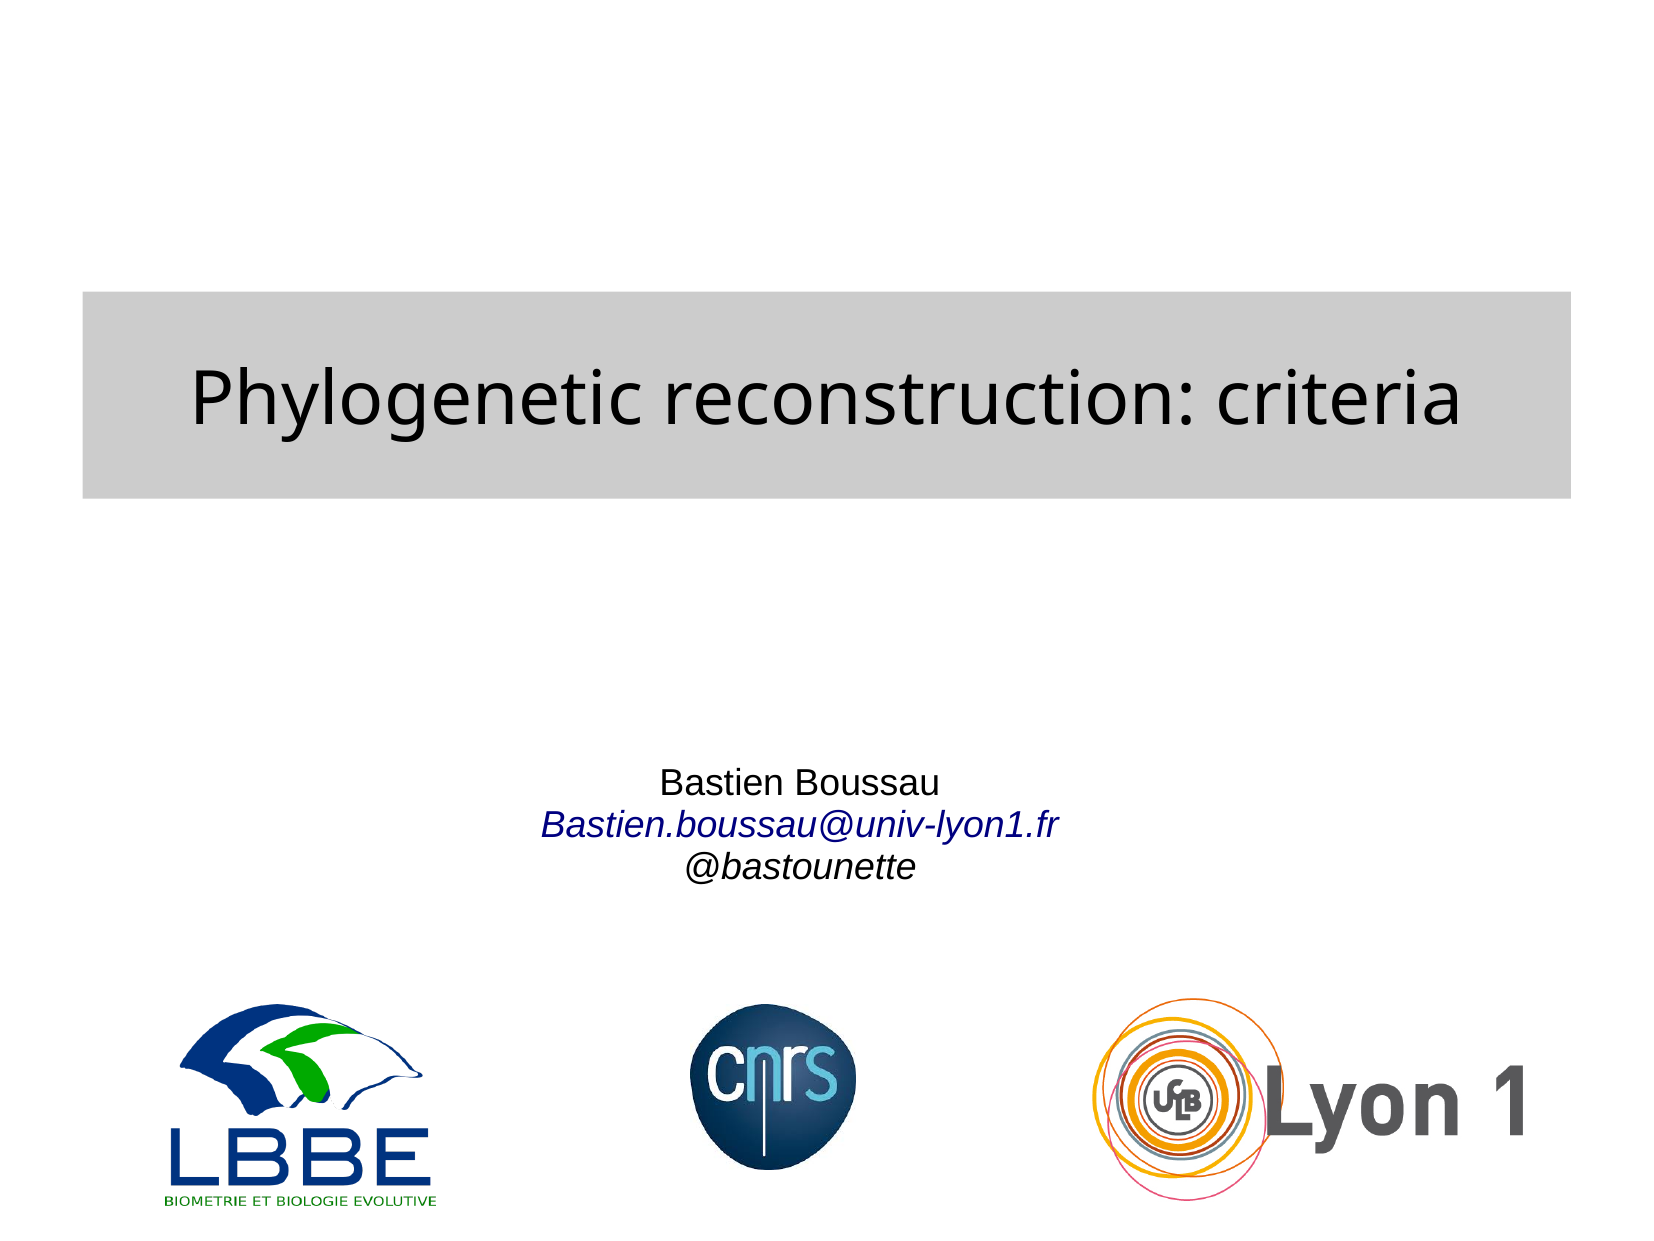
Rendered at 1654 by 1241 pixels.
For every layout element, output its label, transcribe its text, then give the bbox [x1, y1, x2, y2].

title Phylogenetic reconstruction: criteria [82, 291, 1571, 499]
text_box Bastien Boussau Bastien.boussau@univ-lyon1.fr @bastounette [432, 754, 1168, 896]
picture [1080, 989, 1537, 1209]
picture [165, 1004, 436, 1206]
picture [690, 1004, 856, 1171]
